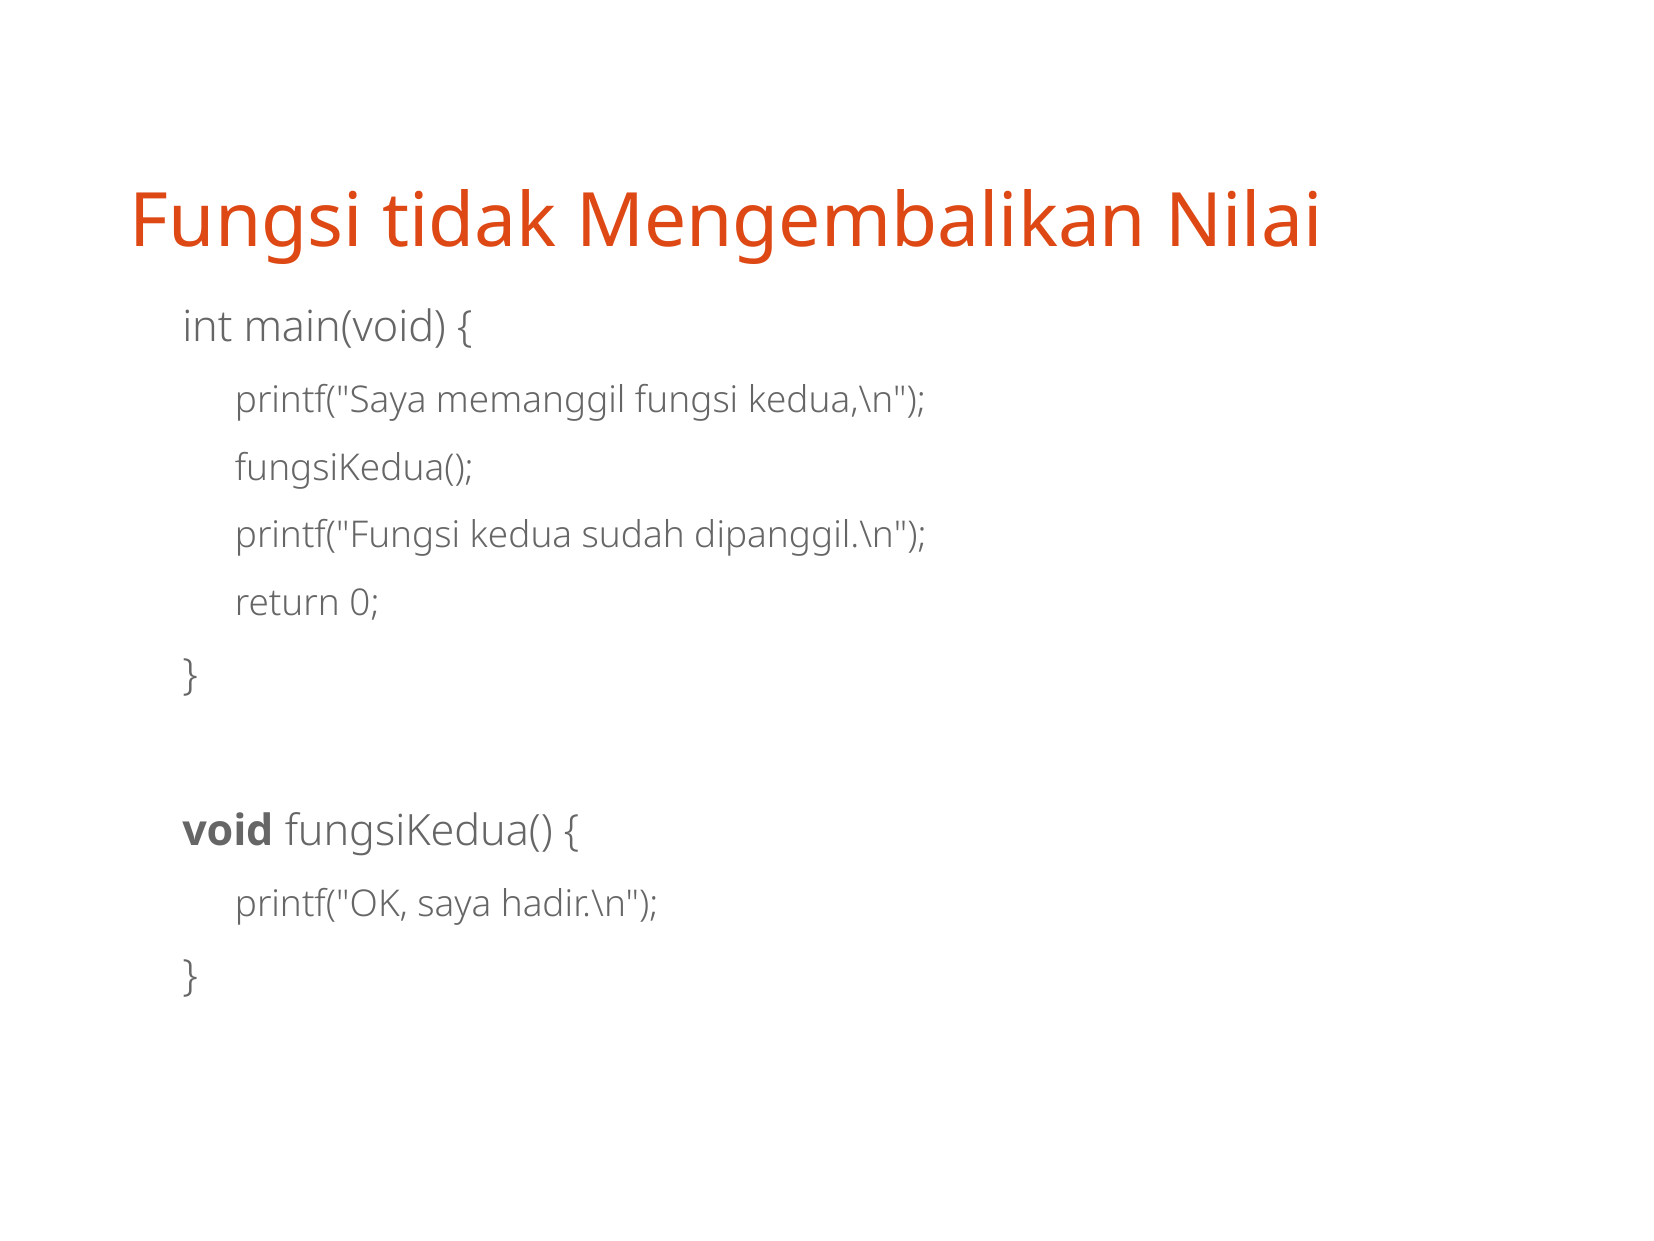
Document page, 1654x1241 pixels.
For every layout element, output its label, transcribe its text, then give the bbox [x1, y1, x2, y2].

list int main(void) { printf("Saya memanggil fungsi kedua,\n"); fungsiKedua(); printf("Fungsi kedua sudah dipanggil.\n"); return 0; } void fungsiKedua() { printf("OK, saya hadir.\n"); } [129, 295, 1518, 1010]
title Fungsi tidak Mengembalikan Nilai [129, 153, 1518, 281]
